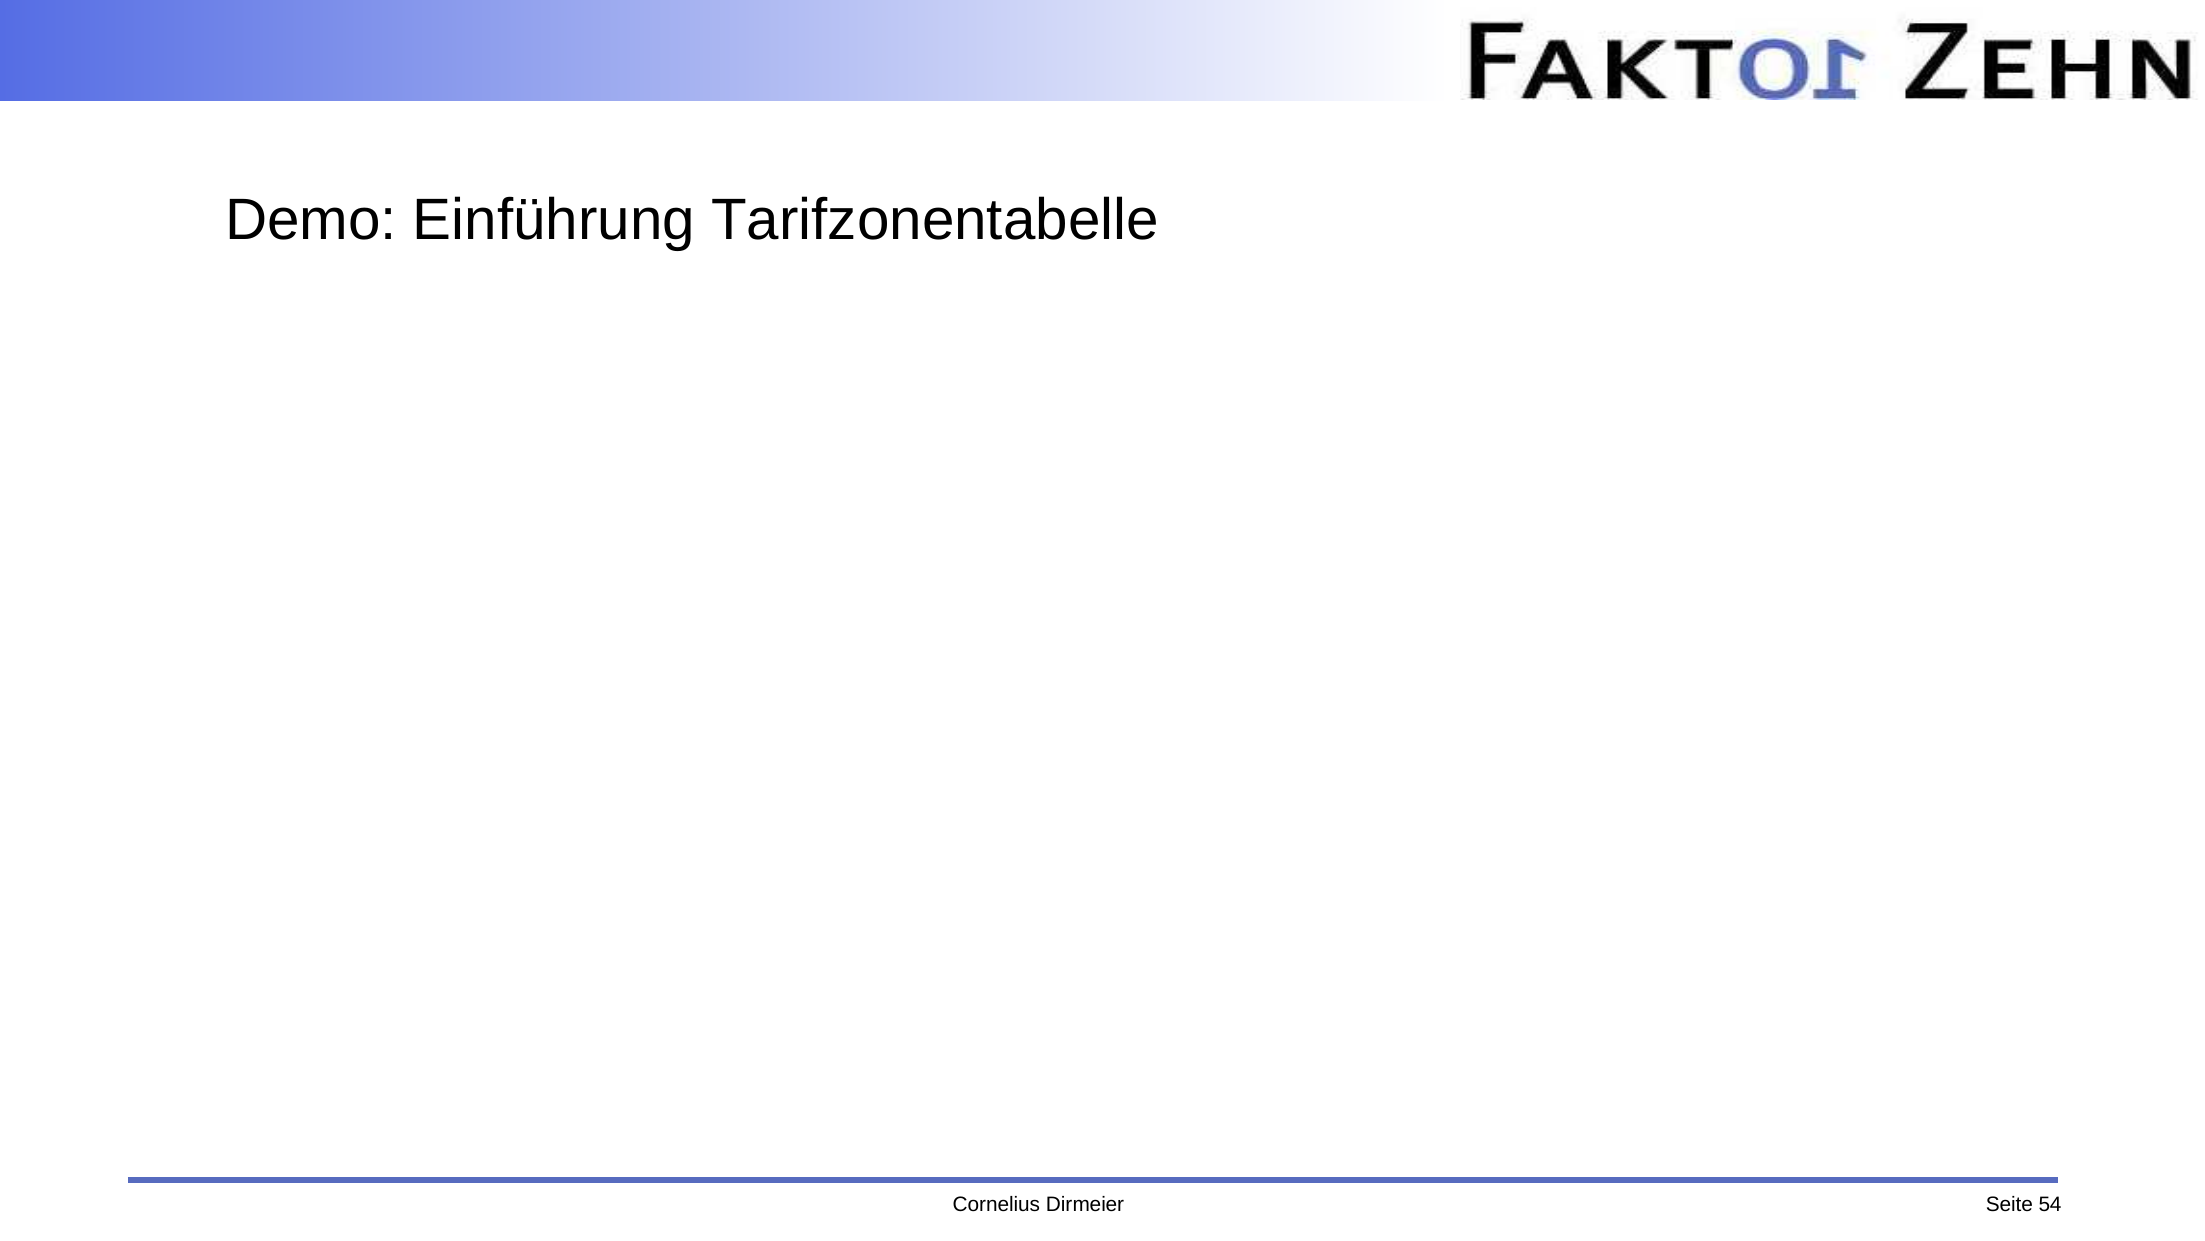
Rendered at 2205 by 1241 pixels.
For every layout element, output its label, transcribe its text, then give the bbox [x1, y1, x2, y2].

title Demo: Einführung Tarifzonentabelle [225, 142, 1981, 296]
picture [1460, 7, 2202, 100]
